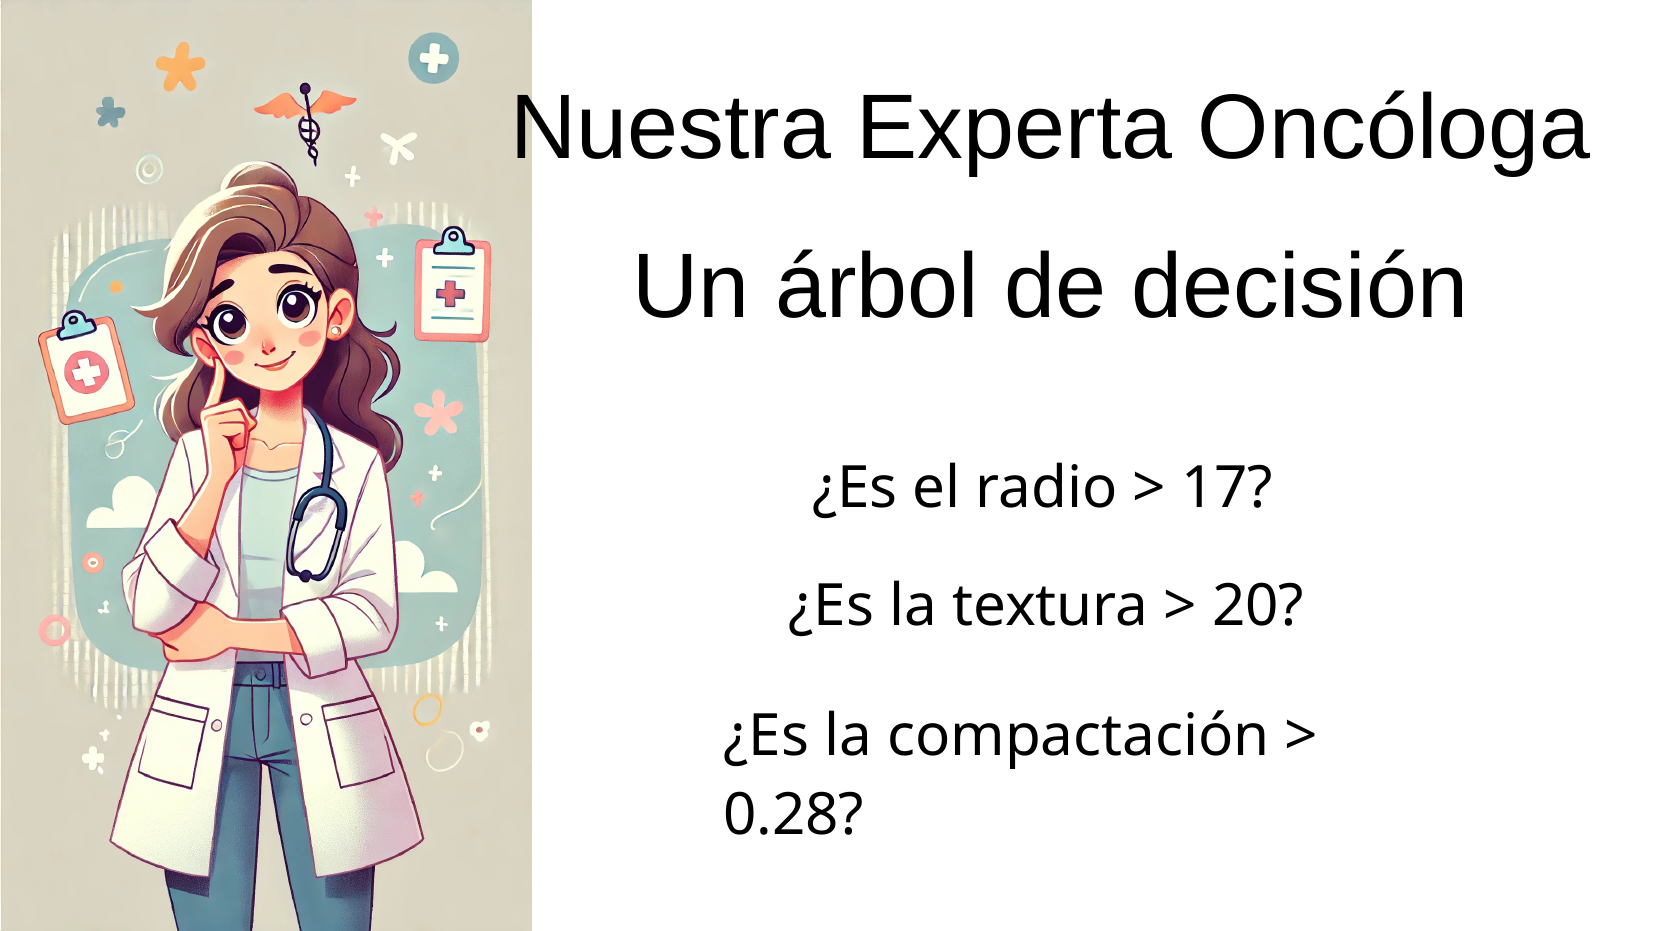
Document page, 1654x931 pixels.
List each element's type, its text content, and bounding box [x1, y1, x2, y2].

text_box ¿Es el radio > 17? [797, 437, 1363, 570]
title Un árbol de decisión [532, 208, 1654, 364]
text_box ¿Es la textura > 20? [773, 555, 1339, 685]
picture [0, 0, 532, 931]
title Nuestra Experta Oncóloga [307, 48, 1654, 205]
text_box ¿Es la compactación > 0.28? [708, 685, 1489, 818]
